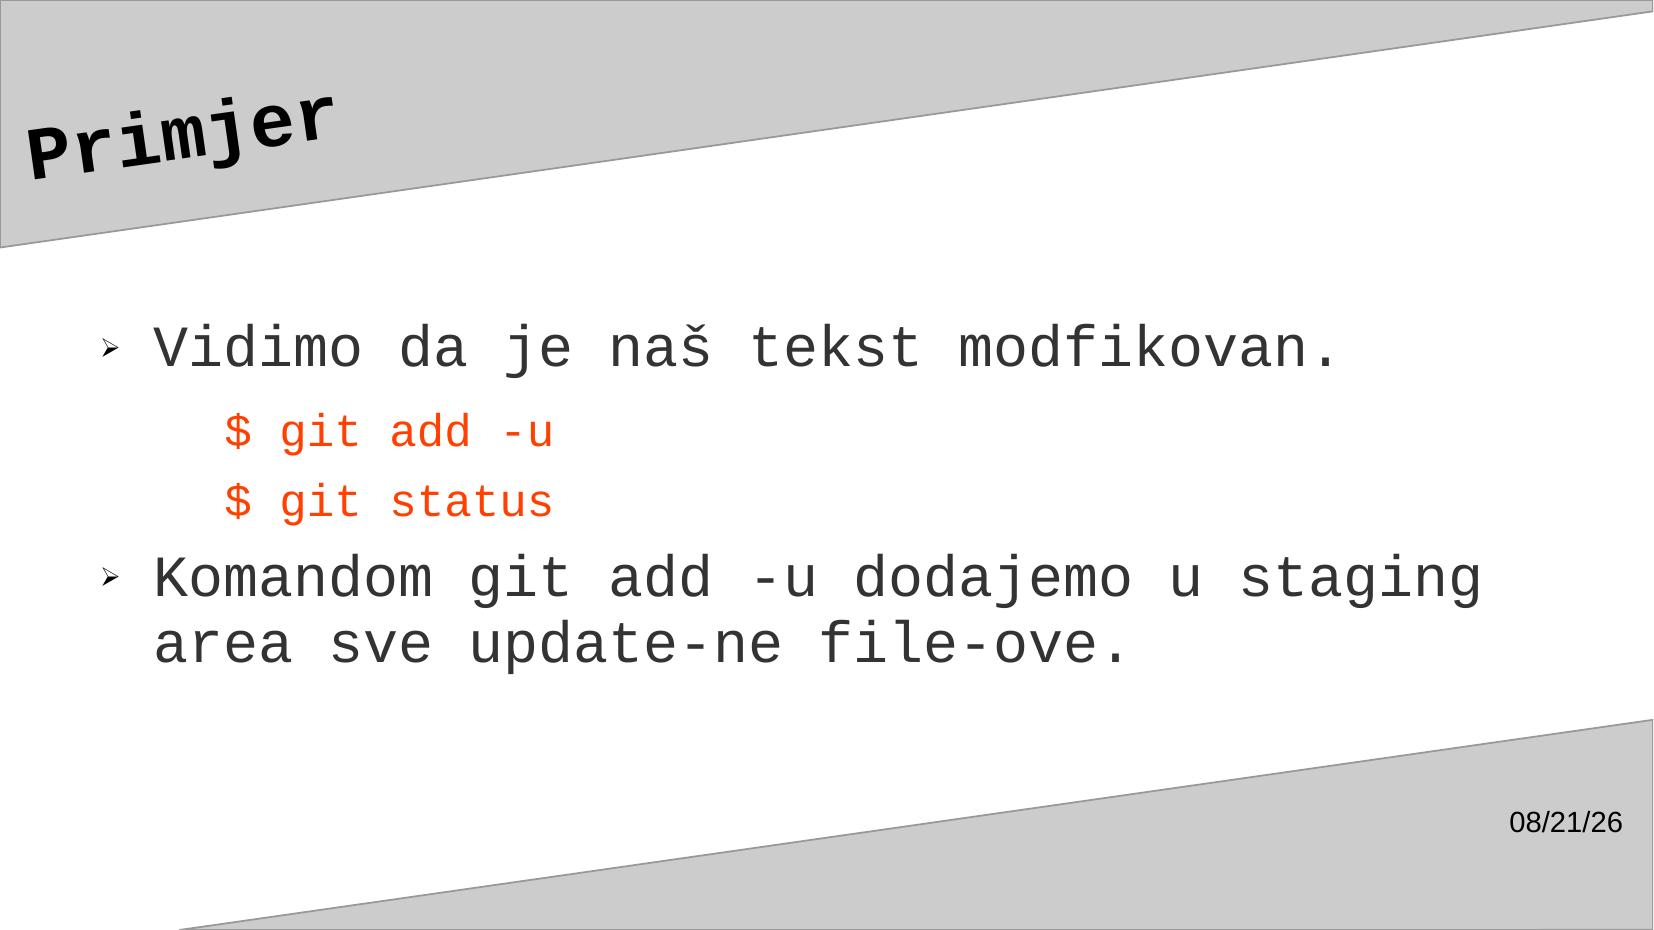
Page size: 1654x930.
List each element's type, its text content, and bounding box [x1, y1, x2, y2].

list Vidimo da je naš tekst modfikovan. $ git add -u $ git status Komandom git add -u dodajemo u staging area sve update-ne file-ove. [82, 248, 1538, 788]
title Primjer [16, 0, 1501, 239]
